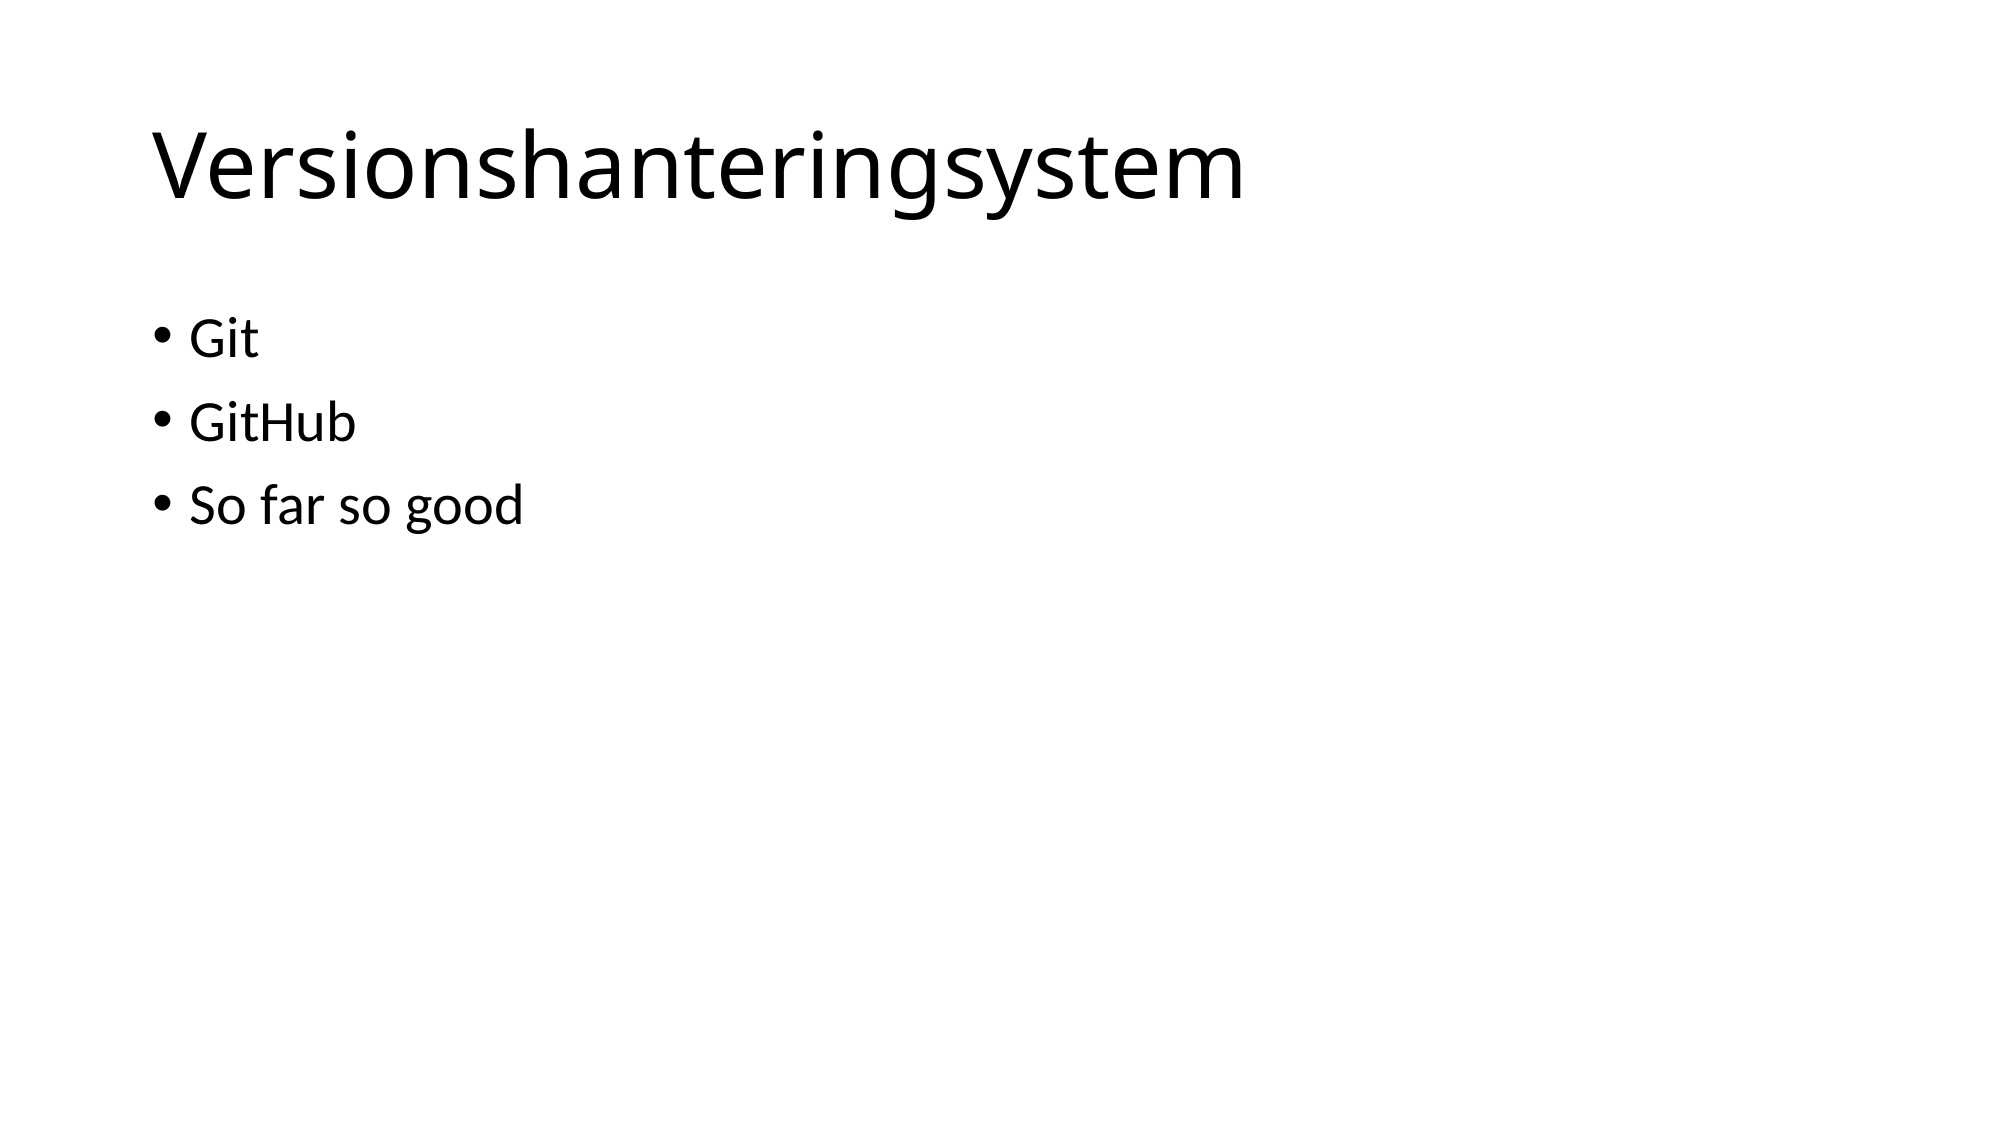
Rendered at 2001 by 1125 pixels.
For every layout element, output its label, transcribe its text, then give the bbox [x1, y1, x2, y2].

list Git GitHub So far so good [137, 299, 1863, 1014]
title Versionshanteringsystem [137, 59, 1863, 278]
